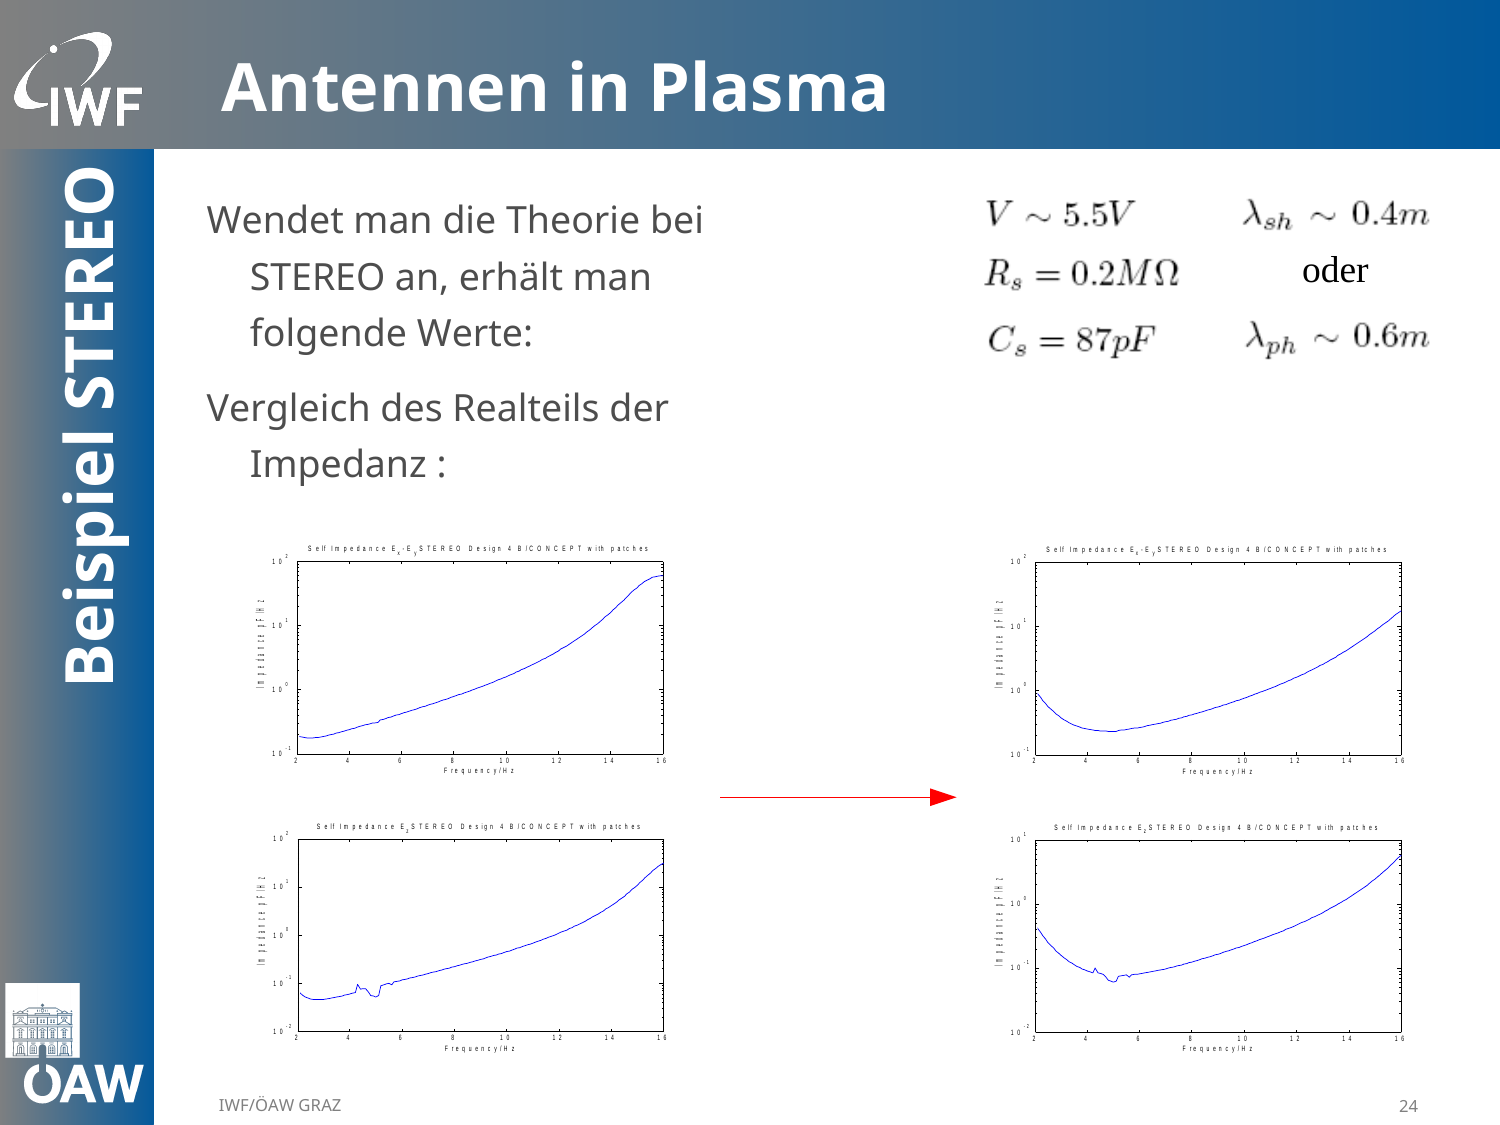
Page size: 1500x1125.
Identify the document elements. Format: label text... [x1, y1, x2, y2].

text_box oder [1287, 242, 1406, 300]
picture [8, 32, 154, 132]
picture [974, 309, 1167, 367]
text_box Beispiel STEREO [29, 148, 154, 959]
list Wendet man die Theorie bei STEREO an, erhält man folgende Werte: Vergleich des Realteils der Impedanz : [206, 188, 798, 532]
picture [974, 822, 1447, 1059]
picture [971, 237, 1205, 308]
title Antennen in Plasma [206, 31, 1459, 149]
picture [1240, 196, 1433, 237]
picture [236, 544, 709, 781]
picture [974, 544, 1447, 782]
picture [5, 983, 154, 1105]
picture [973, 194, 1152, 235]
picture [236, 821, 710, 1058]
picture [1240, 318, 1433, 361]
